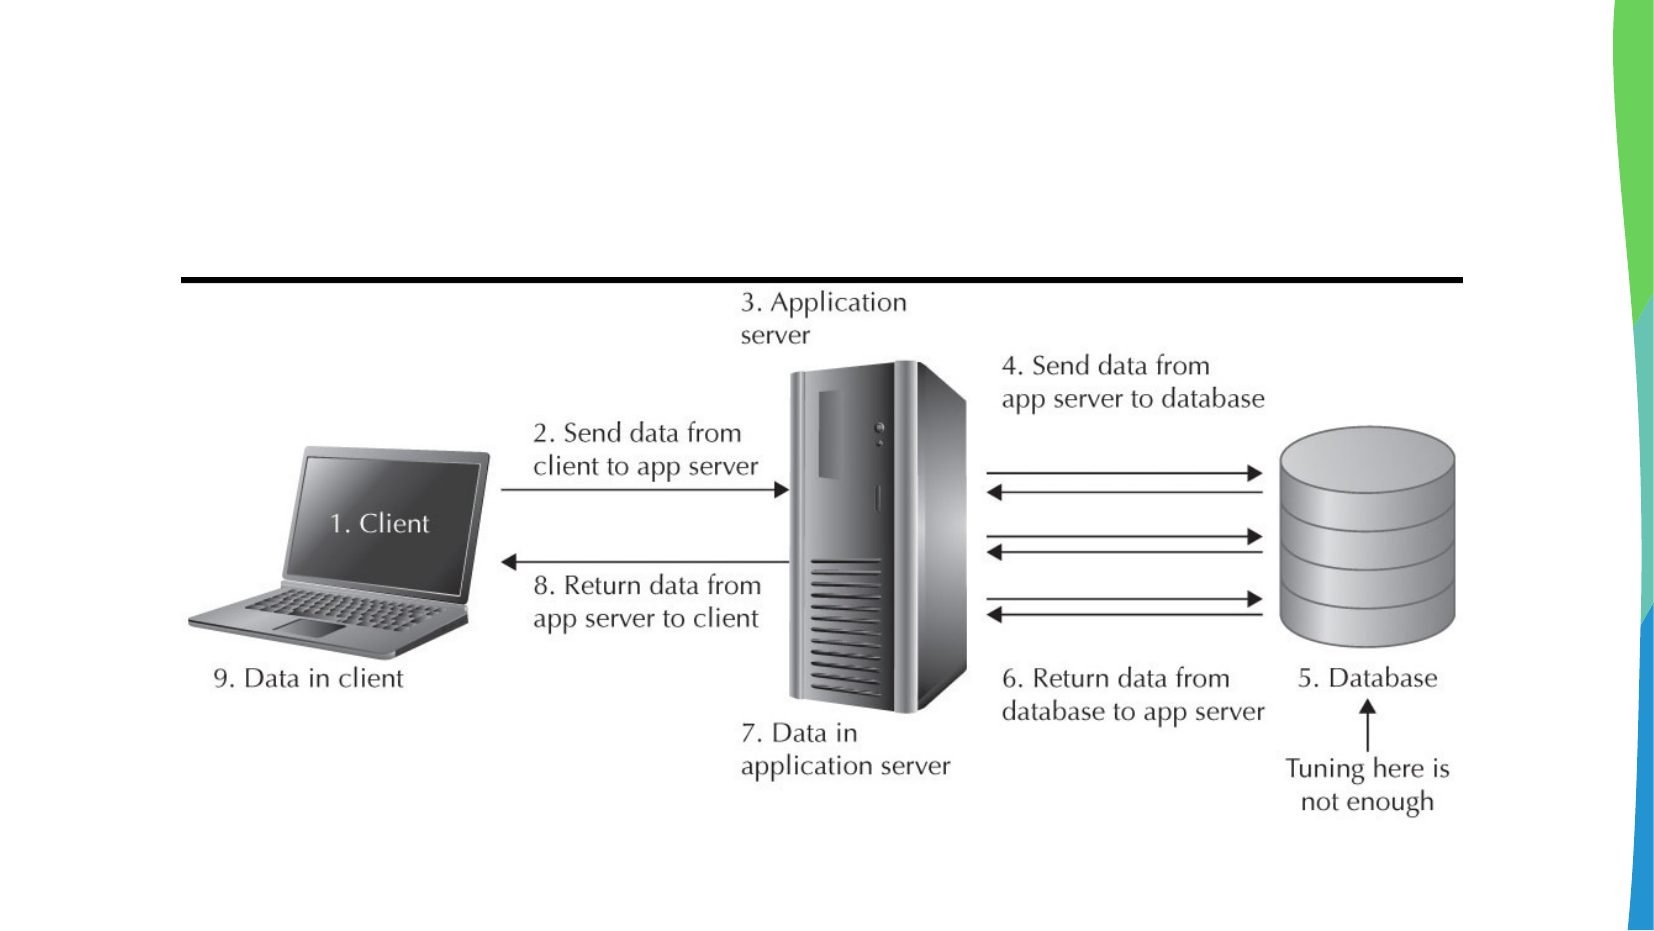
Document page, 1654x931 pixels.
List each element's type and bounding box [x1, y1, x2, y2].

picture [181, 277, 1463, 826]
